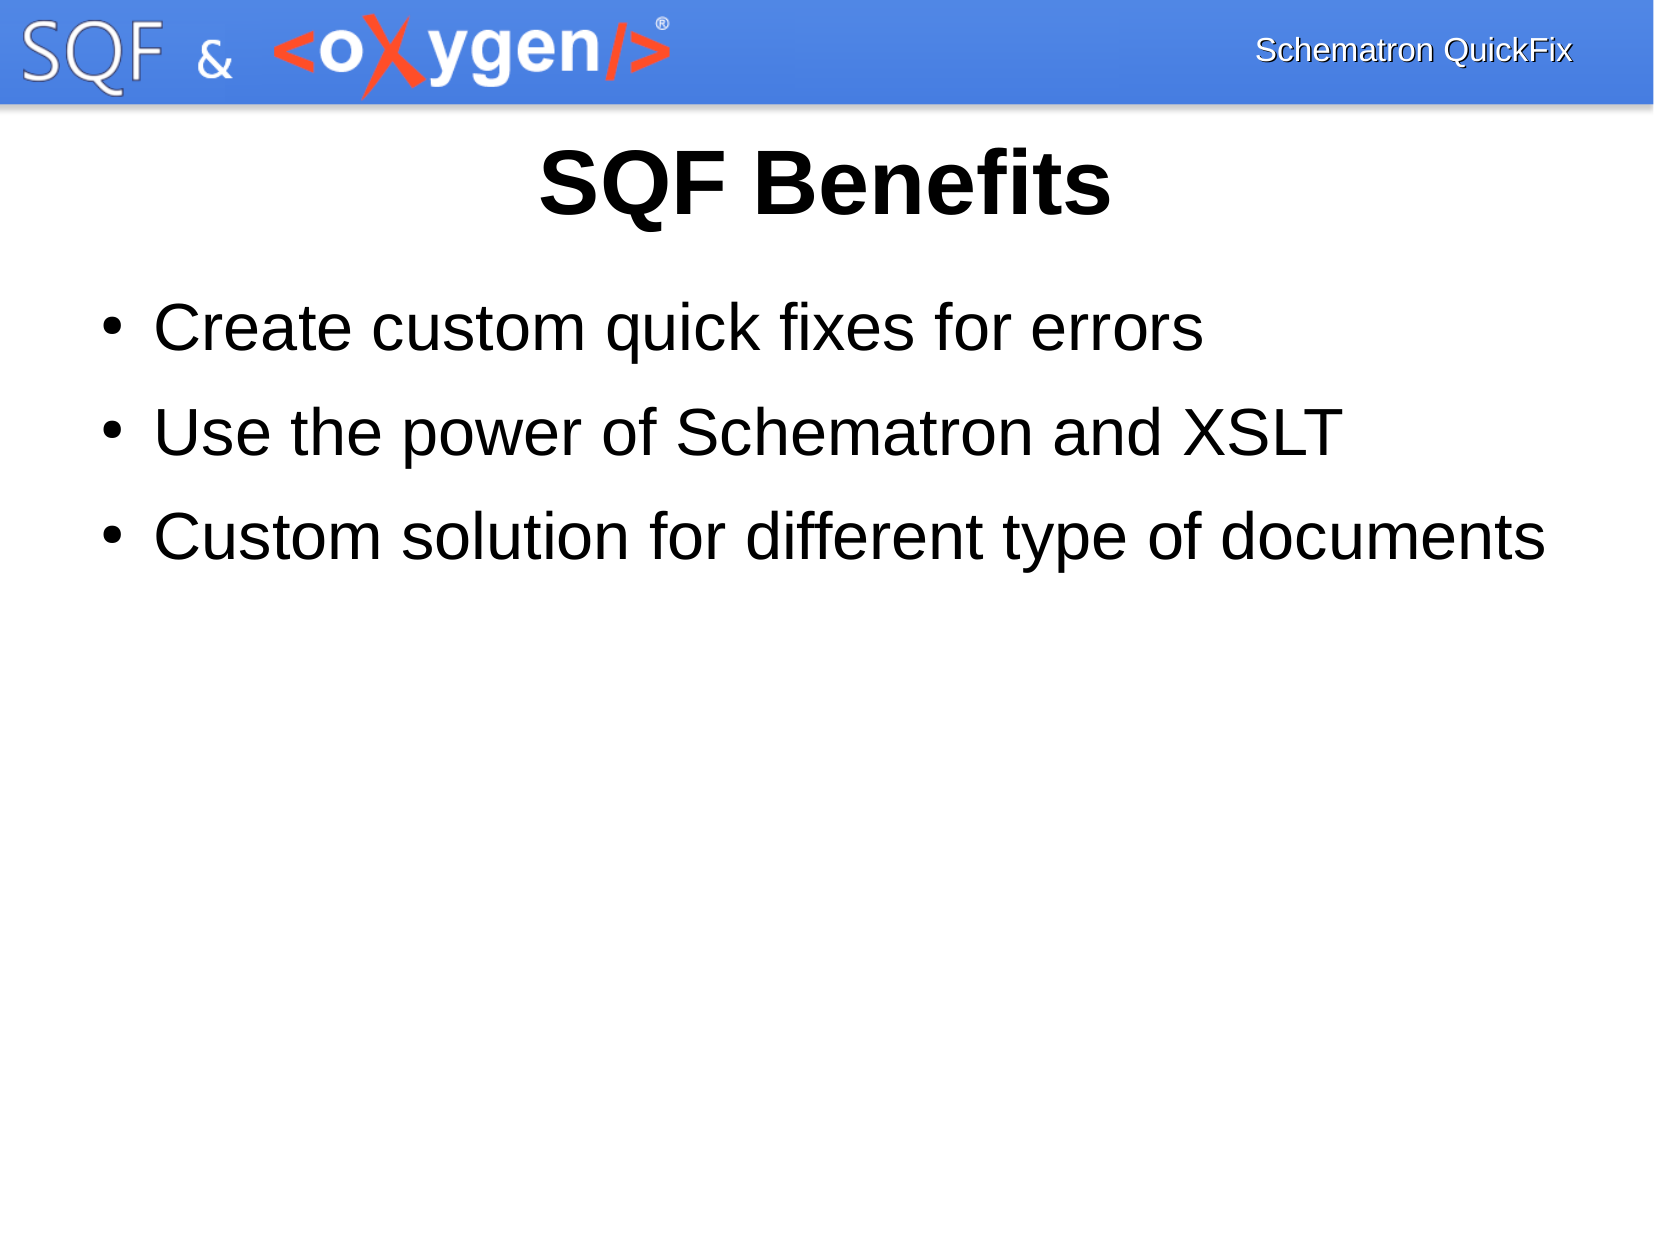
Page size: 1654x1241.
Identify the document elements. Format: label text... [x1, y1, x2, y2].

picture [0, 0, 1654, 118]
list Create custom quick fixes for errors Use the power of Schematron and XSLT Custom solution for different type of documents [82, 290, 1571, 1152]
title SQF Benefits [82, 78, 1571, 287]
